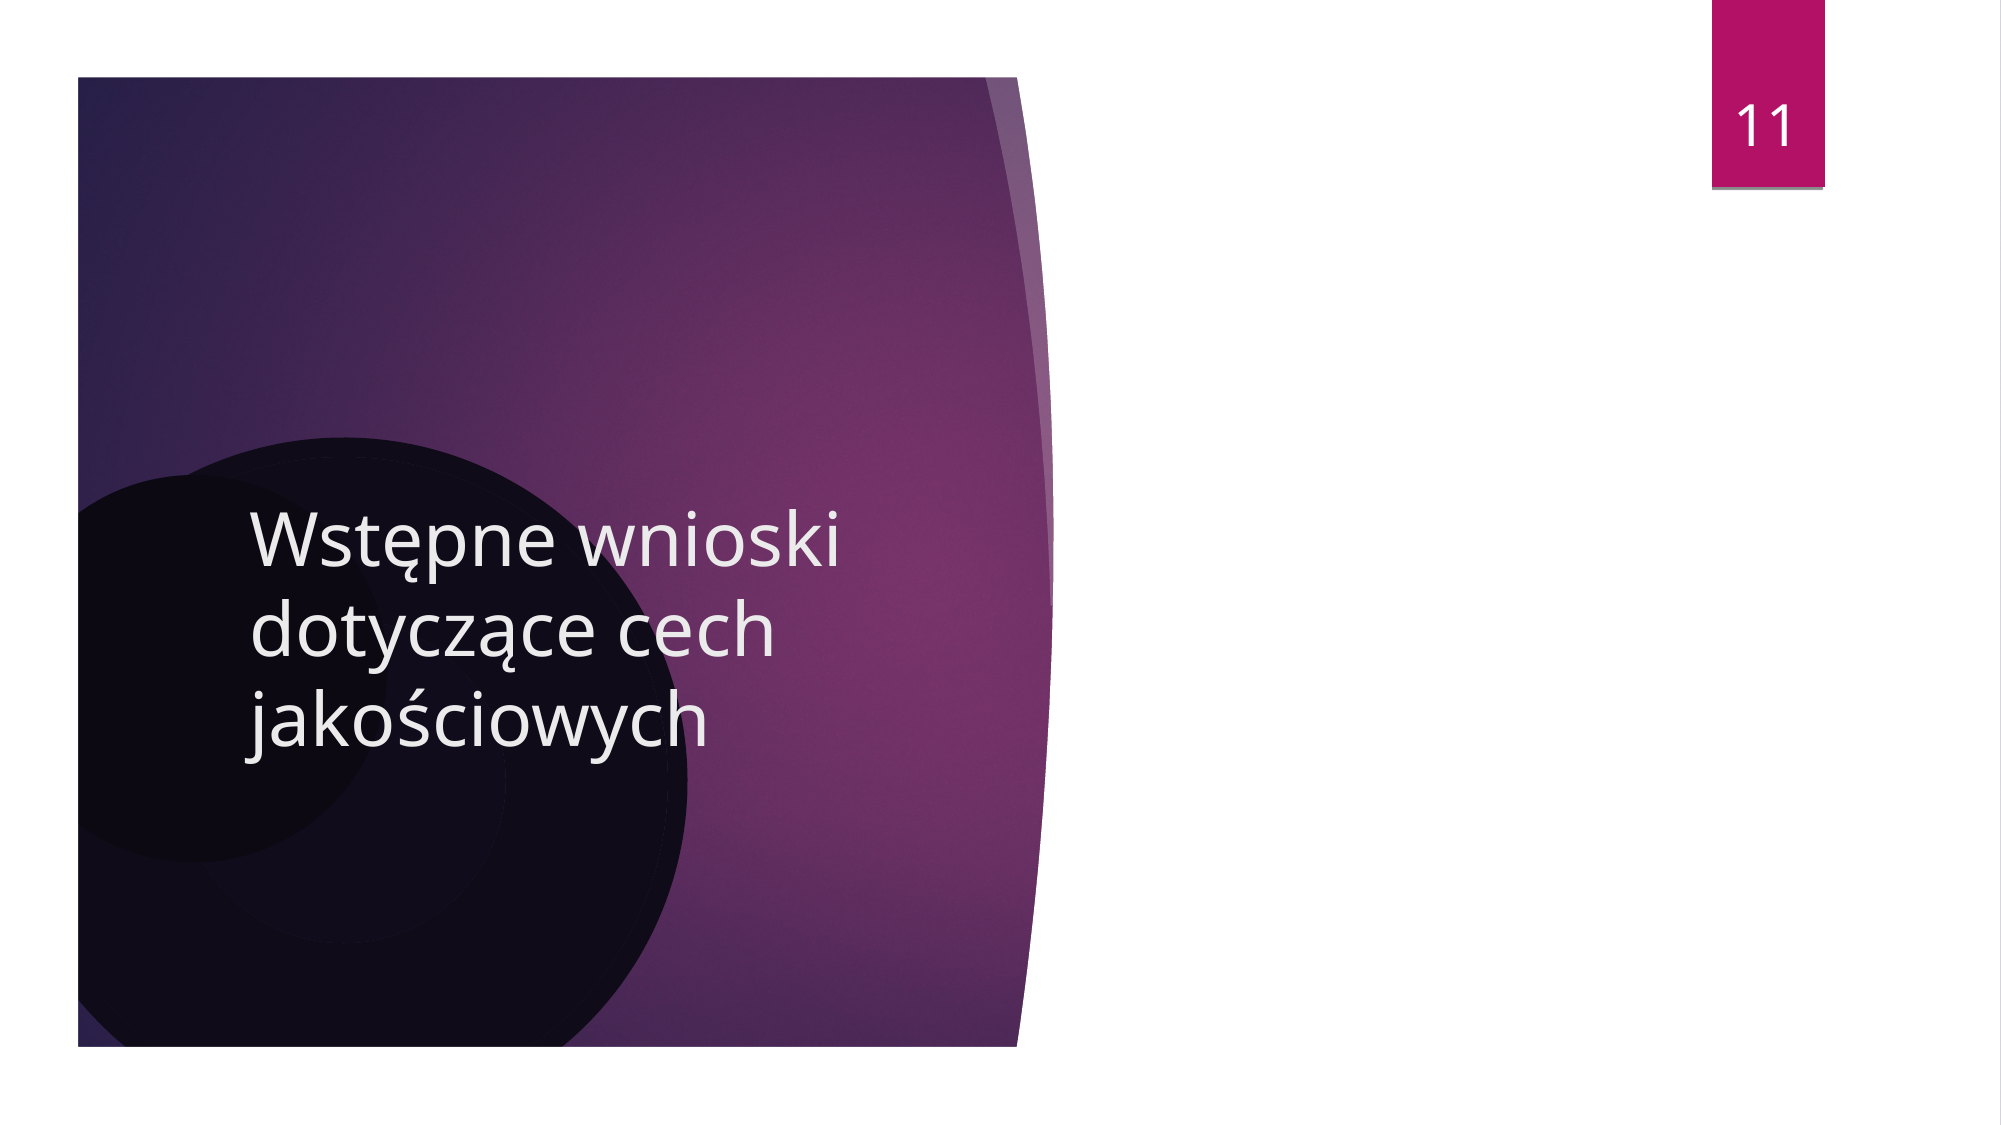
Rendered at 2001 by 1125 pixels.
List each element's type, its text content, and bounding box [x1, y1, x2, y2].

text_box [1698, 48, 1836, 175]
title Wstępne wnioski dotyczące cech jakościowych [191, 385, 959, 740]
